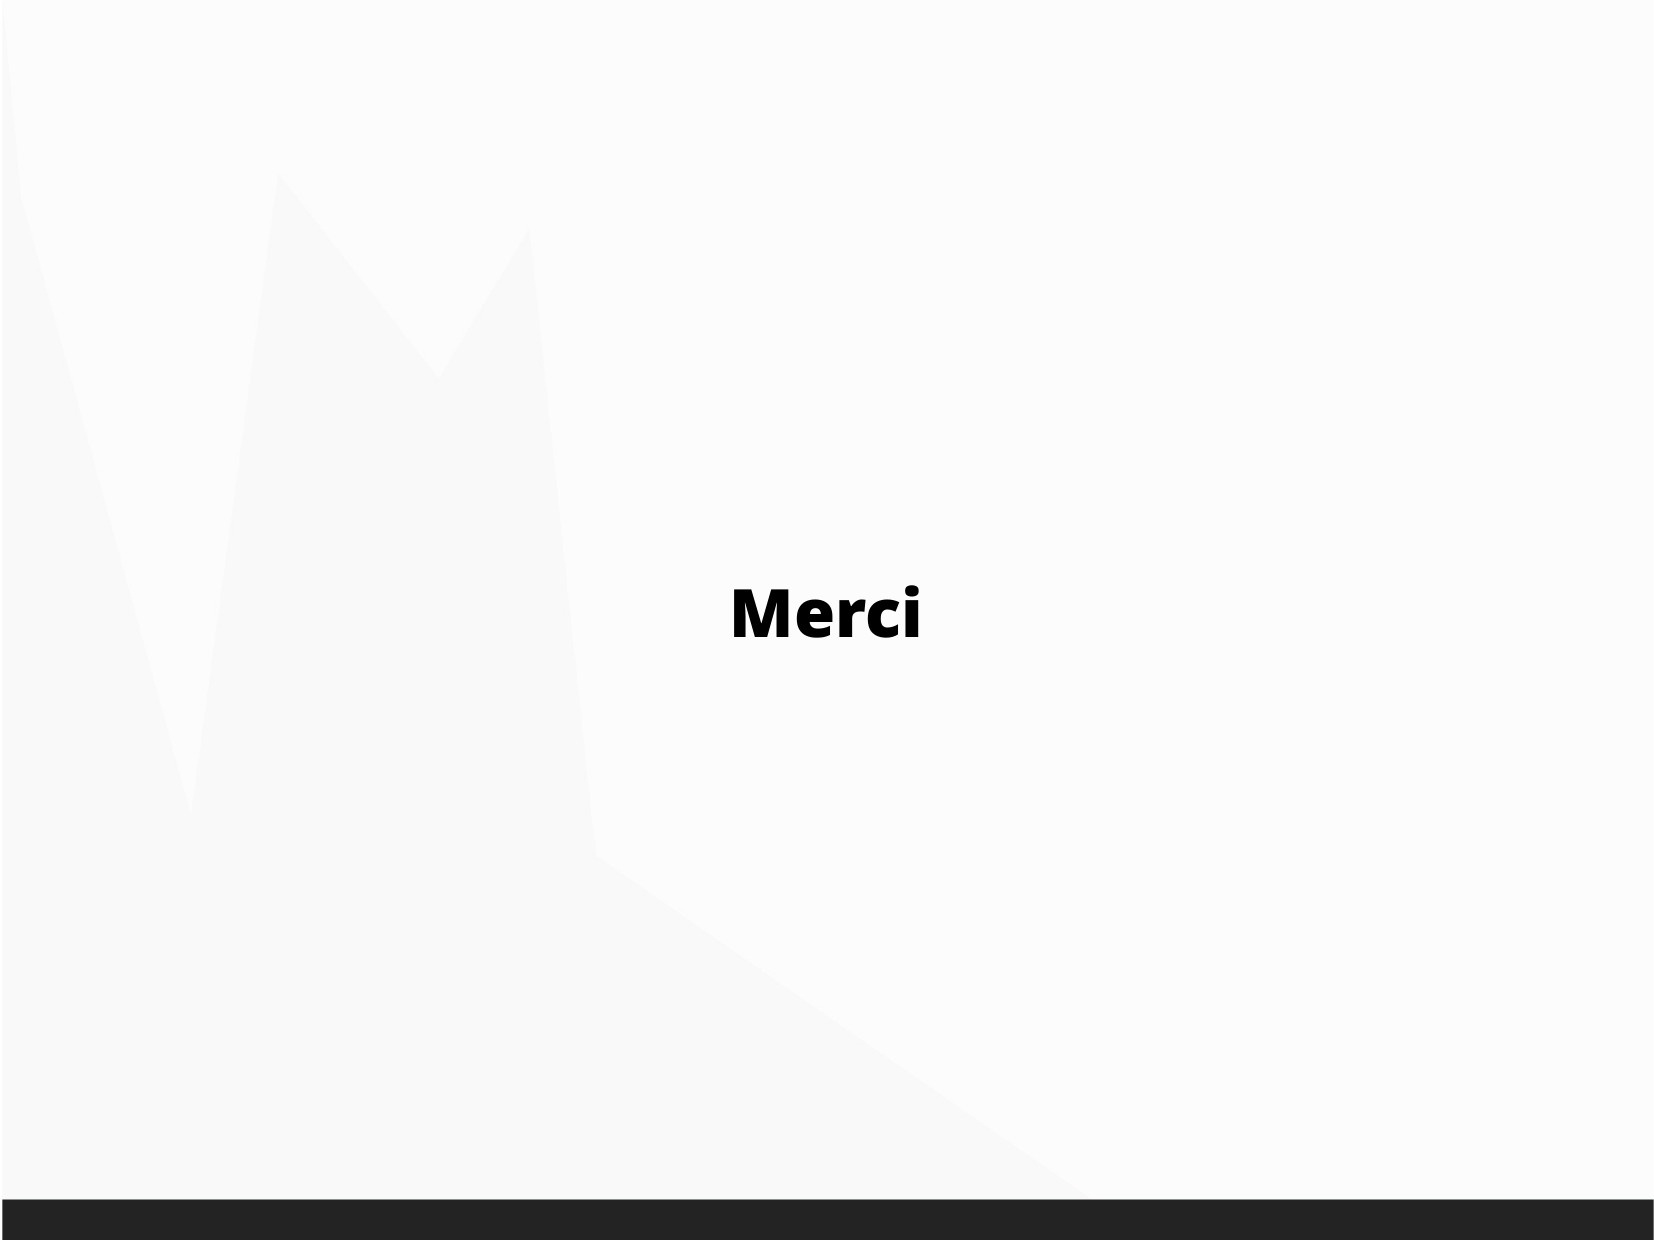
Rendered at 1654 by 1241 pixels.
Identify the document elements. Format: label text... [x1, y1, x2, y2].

subtitle Merci [82, 132, 1571, 1093]
picture [2, 0, 1654, 1241]
